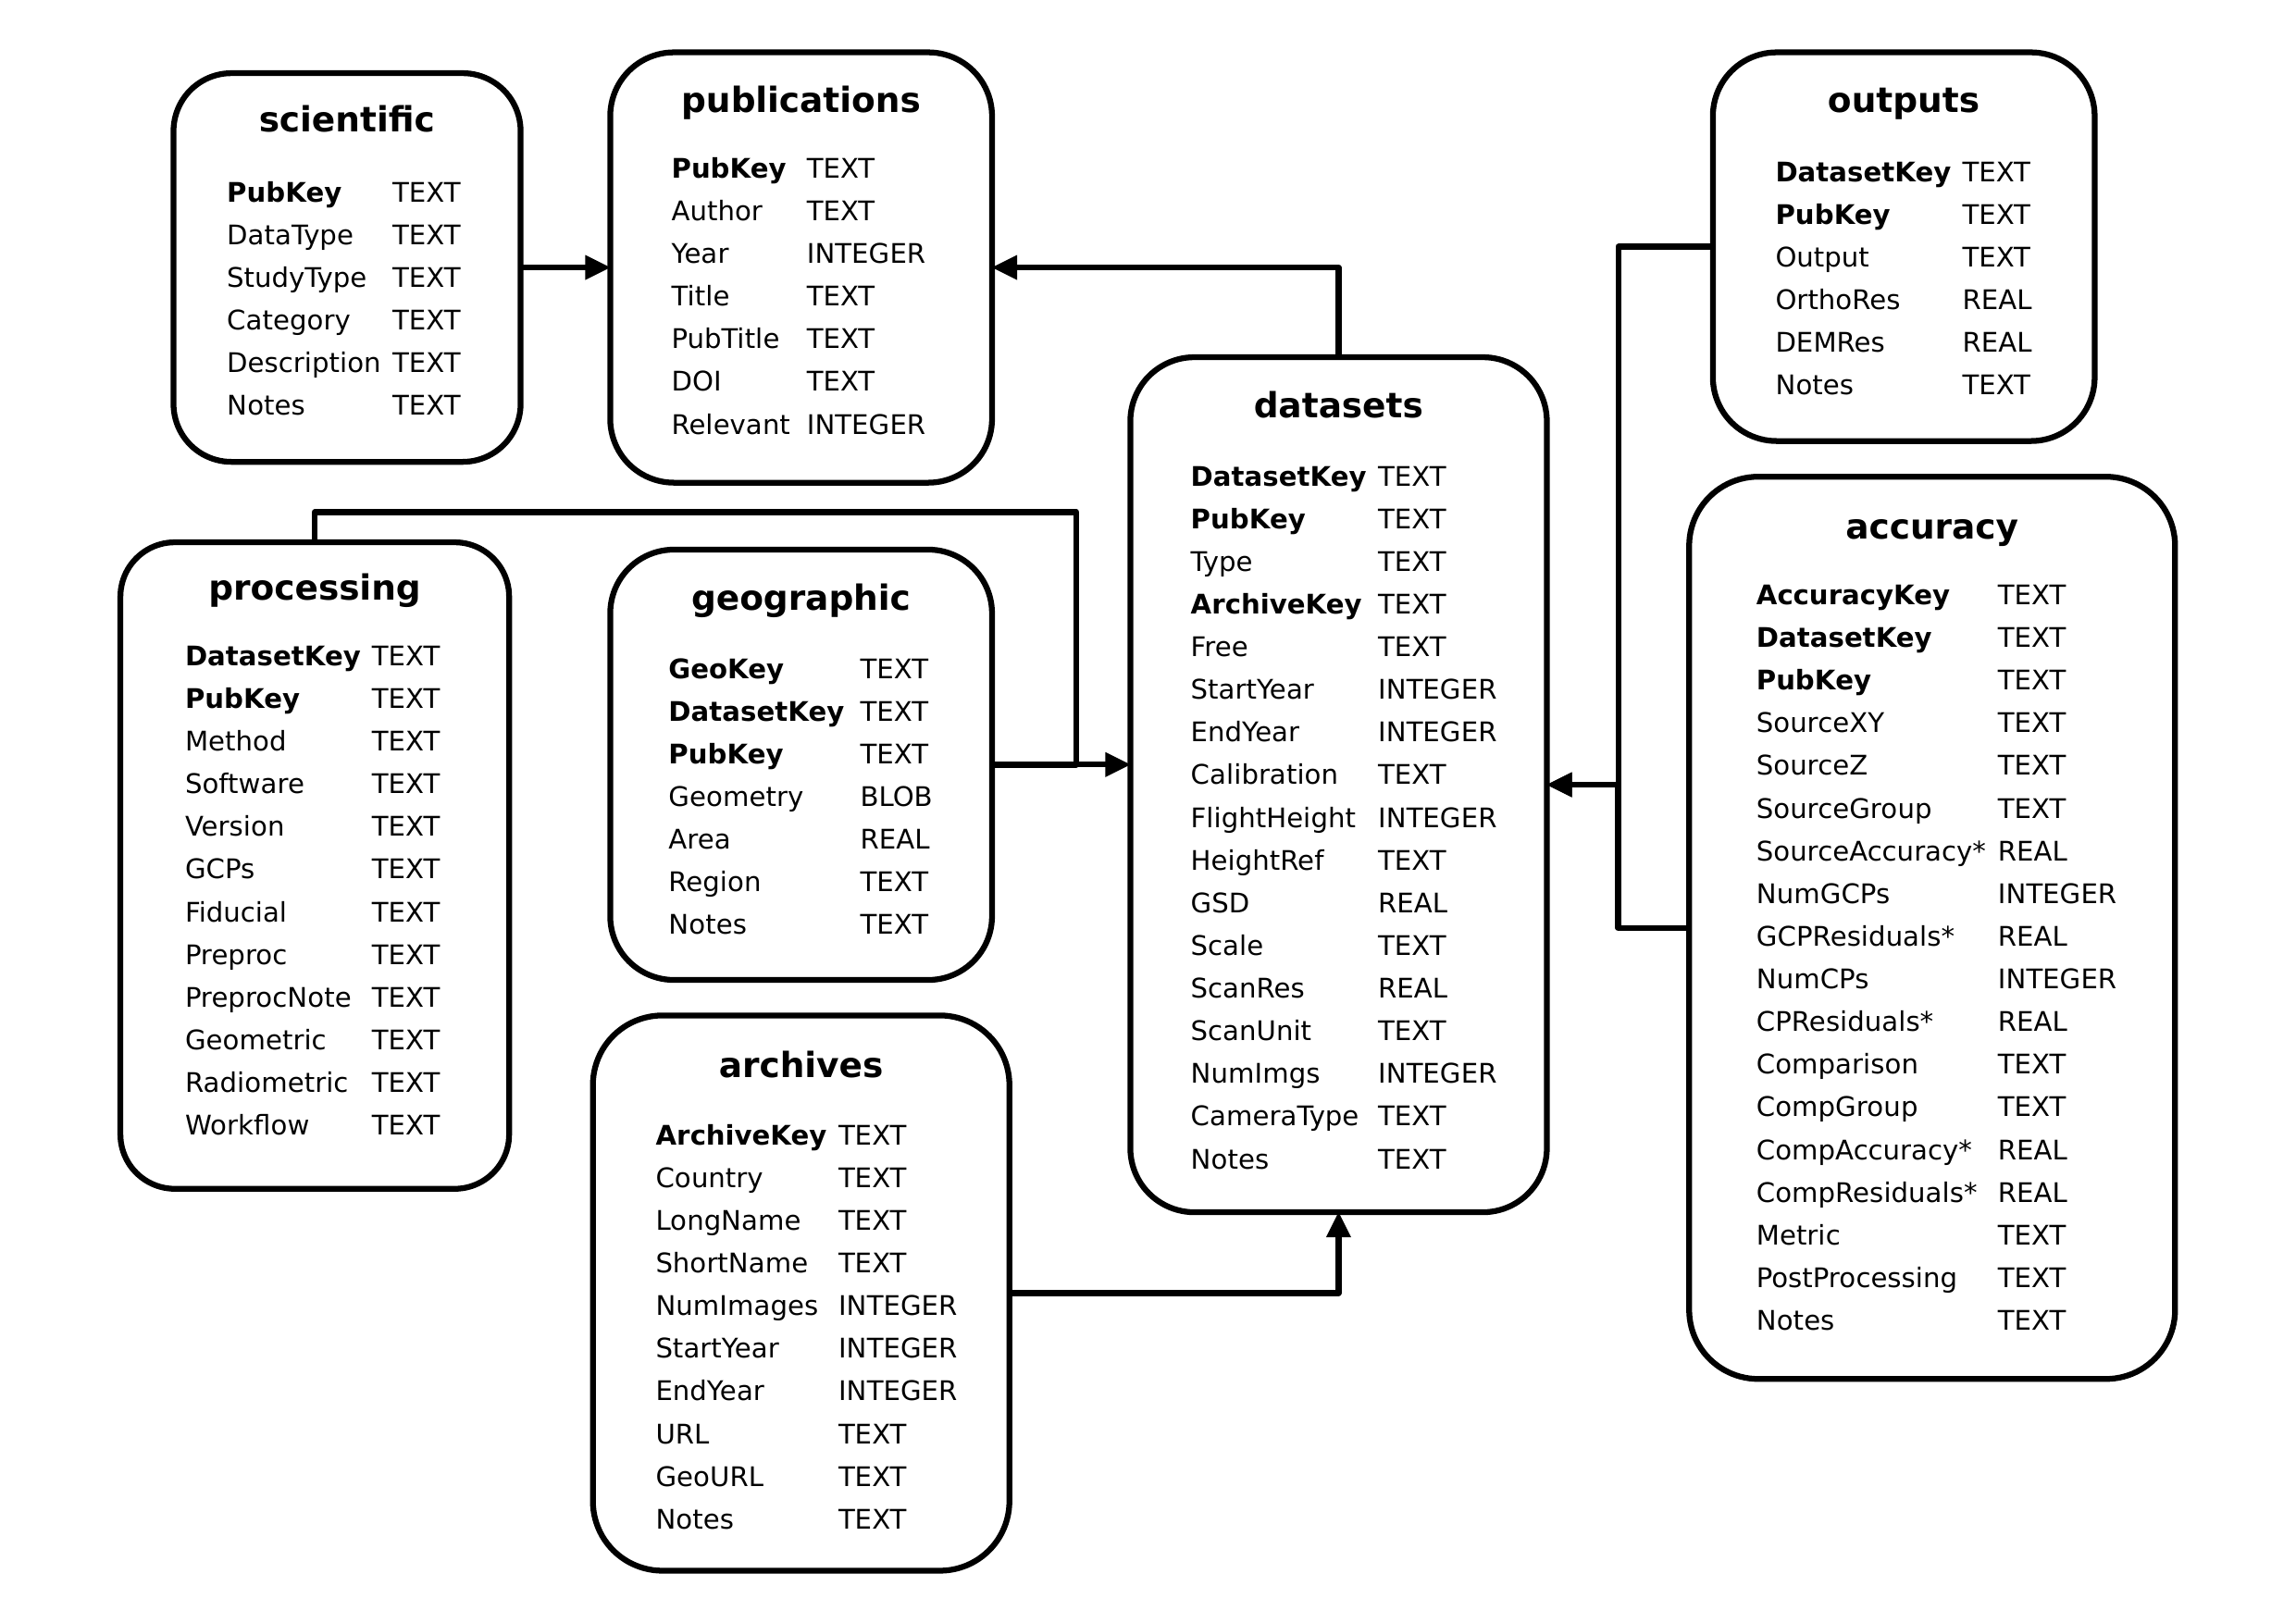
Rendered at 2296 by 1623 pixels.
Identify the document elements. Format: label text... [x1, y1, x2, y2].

table_cell FlightHeight [1185, 797, 1372, 839]
table_cell Metric [1751, 1214, 1992, 1257]
table_cell INTEGER [833, 1370, 963, 1413]
table_cell REAL [1992, 830, 2124, 873]
table_cell GCPResiduals* [1751, 915, 1992, 958]
table_cell Area [664, 818, 855, 861]
table_cell Year [666, 232, 801, 276]
table_header TEXT [1957, 151, 2038, 193]
table_header GeoKey [664, 648, 855, 690]
table_header TEXT [387, 171, 473, 214]
table_cell REAL [1992, 915, 2124, 958]
table_cell ArchiveKey [1185, 583, 1372, 626]
table_cell EndYear [651, 1370, 833, 1413]
table_header TEXT [855, 648, 939, 690]
table_cell GSD [1185, 882, 1372, 924]
table_cell Description [221, 342, 387, 385]
table_cell INTEGER [801, 232, 937, 276]
table_cell TEXT [366, 849, 450, 891]
table_cell Free [1185, 626, 1372, 669]
table_cell DOI [666, 361, 801, 403]
table_cell TEXT [1372, 1138, 1503, 1181]
table_cell Country [651, 1157, 833, 1199]
table_cell TEXT [1992, 1299, 2124, 1343]
table_cell SourceXY [1751, 702, 1992, 745]
table_cell DatasetKey [664, 690, 855, 733]
table_cell REAL [1992, 1129, 2124, 1171]
table_cell TEXT [833, 1498, 963, 1541]
table_cell TEXT [1372, 626, 1503, 669]
table_cell TEXT [387, 257, 473, 300]
table_cell TEXT [366, 1061, 450, 1104]
table_cell TEXT [855, 861, 939, 904]
table_cell TEXT [1992, 1257, 2124, 1299]
table_cell Software [180, 762, 366, 806]
table_cell TEXT [387, 214, 473, 257]
table_cell Notes [1185, 1138, 1372, 1181]
table_cell INTEGER [833, 1328, 963, 1370]
table_cell REAL [1992, 1171, 2124, 1214]
table_header TEXT [833, 1114, 963, 1157]
text_box geographic [610, 549, 992, 981]
table_cell INTEGER [1372, 797, 1503, 839]
table_cell TEXT [387, 300, 473, 342]
table_header ArchiveKey [651, 1114, 833, 1157]
table_cell PreprocNote [180, 976, 366, 1019]
table_cell REAL [1372, 967, 1503, 1010]
table_header DatasetKey [1770, 151, 1957, 193]
table_header TEXT [1992, 574, 2124, 616]
table_cell CompAccuracy* [1751, 1129, 1992, 1171]
text_box datasets [1130, 357, 1547, 1213]
table_cell TEXT [1957, 365, 2038, 407]
table_cell NumCPs [1751, 958, 1992, 1001]
table_header TEXT [801, 147, 937, 190]
table_cell TEXT [1992, 787, 2124, 830]
table_header TEXT [366, 635, 450, 677]
table_cell OrthoRes [1770, 279, 1957, 322]
table_cell TEXT [801, 276, 937, 318]
table_cell Category [221, 300, 387, 342]
table_cell Notes [1770, 365, 1957, 407]
table_cell TEXT [366, 720, 450, 762]
table_cell TEXT [1957, 236, 2038, 279]
table_cell TEXT [1992, 702, 2124, 745]
table_cell SourceZ [1751, 745, 1992, 787]
table_cell SourceAccuracy* [1751, 830, 1992, 873]
table_cell TEXT [801, 318, 937, 361]
table_cell NumGCPs [1751, 873, 1992, 915]
table_cell TEXT [855, 733, 939, 775]
table_cell Version [180, 806, 366, 849]
table_cell TEXT [1992, 660, 2124, 702]
table_cell TEXT [366, 677, 450, 720]
table_cell Notes [664, 904, 855, 947]
table_cell TEXT [855, 690, 939, 733]
table_cell CPResiduals* [1751, 1001, 1992, 1044]
table_cell TEXT [387, 385, 473, 427]
table_cell Workflow [180, 1104, 366, 1147]
table_header PubKey [221, 171, 387, 214]
table_cell ShortName [651, 1242, 833, 1285]
table_cell TEXT [366, 1104, 450, 1147]
text_box publications [610, 52, 992, 483]
text_box outputs [1712, 52, 2095, 441]
table_cell TEXT [1372, 924, 1503, 967]
table_cell LongName [651, 1199, 833, 1242]
table_cell TEXT [1372, 754, 1503, 797]
table_cell TEXT [1992, 1214, 2124, 1257]
table_cell Output [1770, 236, 1957, 279]
table_cell TEXT [833, 1456, 963, 1498]
table_cell INTEGER [1992, 958, 2124, 1001]
table_cell GCPs [180, 849, 366, 891]
table_cell Notes [651, 1498, 833, 1541]
table_cell URL [651, 1413, 833, 1456]
table_cell TEXT [1372, 583, 1503, 626]
table_cell StartYear [651, 1328, 833, 1370]
table_cell CompResiduals* [1751, 1171, 1992, 1214]
table_header DatasetKey [180, 635, 366, 677]
table_cell DEMRes [1770, 322, 1957, 365]
table_cell NumImgs [1185, 1053, 1372, 1096]
table_cell INTEGER [1372, 669, 1503, 712]
table_cell HeightRef [1185, 839, 1372, 882]
table_cell REAL [1957, 322, 2038, 365]
table_cell REAL [855, 818, 939, 861]
table_cell NumImages [651, 1285, 833, 1328]
table_cell Author [666, 190, 801, 232]
table_cell Method [180, 720, 366, 762]
table_cell Comparison [1751, 1044, 1992, 1086]
table_cell TEXT [1992, 1044, 2124, 1086]
table_cell CompGroup [1751, 1086, 1992, 1129]
table_cell REAL [1372, 882, 1503, 924]
table_cell Title [666, 276, 801, 318]
table_cell CameraType [1185, 1096, 1372, 1138]
table_cell PubKey [664, 733, 855, 775]
table_cell TEXT [801, 190, 937, 232]
table_cell StartYear [1185, 669, 1372, 712]
table_cell Preproc [180, 934, 366, 976]
table_cell TEXT [833, 1199, 963, 1242]
text_box archives [592, 1015, 1010, 1571]
table_cell TEXT [1992, 1086, 2124, 1129]
table_cell PubKey [1770, 193, 1957, 236]
table_cell EndYear [1185, 712, 1372, 754]
table_cell TEXT [366, 976, 450, 1019]
table_cell Calibration [1185, 754, 1372, 797]
table_cell PubKey [1185, 498, 1372, 540]
table_cell Geometry [664, 775, 855, 818]
table_cell INTEGER [1372, 712, 1503, 754]
table_cell Geometric [180, 1019, 366, 1061]
table_cell DataType [221, 214, 387, 257]
table_cell TEXT [801, 361, 937, 403]
table_cell TEXT [833, 1157, 963, 1199]
table_cell BLOB [855, 775, 939, 818]
table_cell TEXT [366, 891, 450, 934]
table_cell Region [664, 861, 855, 904]
table_header PubKey [666, 147, 801, 190]
table_cell TEXT [1372, 540, 1503, 583]
table_cell REAL [1992, 1001, 2124, 1044]
table_cell REAL [1957, 279, 2038, 322]
table_cell INTEGER [1372, 1053, 1503, 1096]
table_cell TEXT [366, 1019, 450, 1061]
table_header TEXT [1372, 455, 1503, 498]
table_cell DatasetKey [1751, 616, 1992, 660]
table_cell StudyType [221, 257, 387, 300]
table_cell TEXT [833, 1242, 963, 1285]
table_cell TEXT [1992, 745, 2124, 787]
table_cell Radiometric [180, 1061, 366, 1104]
table_cell Relevant [666, 403, 801, 446]
table_header AccuracyKey [1751, 574, 1992, 616]
table_cell INTEGER [801, 403, 937, 446]
table_cell TEXT [1372, 839, 1503, 882]
table_cell ScanRes [1185, 967, 1372, 1010]
table_cell TEXT [1372, 1010, 1503, 1053]
table_cell TEXT [366, 762, 450, 806]
table_cell TEXT [1957, 193, 2038, 236]
table_cell Fiducial [180, 891, 366, 934]
table_cell TEXT [833, 1413, 963, 1456]
table_cell TEXT [387, 342, 473, 385]
table_cell TEXT [366, 934, 450, 976]
table_cell PubKey [180, 677, 366, 720]
table_cell TEXT [366, 806, 450, 849]
text_box processing [120, 542, 510, 1189]
table_cell INTEGER [833, 1285, 963, 1328]
table_cell TEXT [1372, 498, 1503, 540]
text_box accuracy [1689, 477, 2176, 1380]
table_cell INTEGER [1992, 873, 2124, 915]
table_cell PostProcessing [1751, 1257, 1992, 1299]
table_cell Notes [1751, 1299, 1992, 1343]
table_cell Scale [1185, 924, 1372, 967]
text_box scientific [173, 73, 521, 463]
table_cell TEXT [1372, 1096, 1503, 1138]
table_cell TEXT [855, 904, 939, 947]
table_cell SourceGroup [1751, 787, 1992, 830]
table_cell TEXT [1992, 616, 2124, 660]
table_header DatasetKey [1185, 455, 1372, 498]
table_cell Notes [221, 385, 387, 427]
table_cell PubKey [1751, 660, 1992, 702]
table_cell GeoURL [651, 1456, 833, 1498]
table_cell ScanUnit [1185, 1010, 1372, 1053]
table_cell PubTitle [666, 318, 801, 361]
table_cell Type [1185, 540, 1372, 583]
